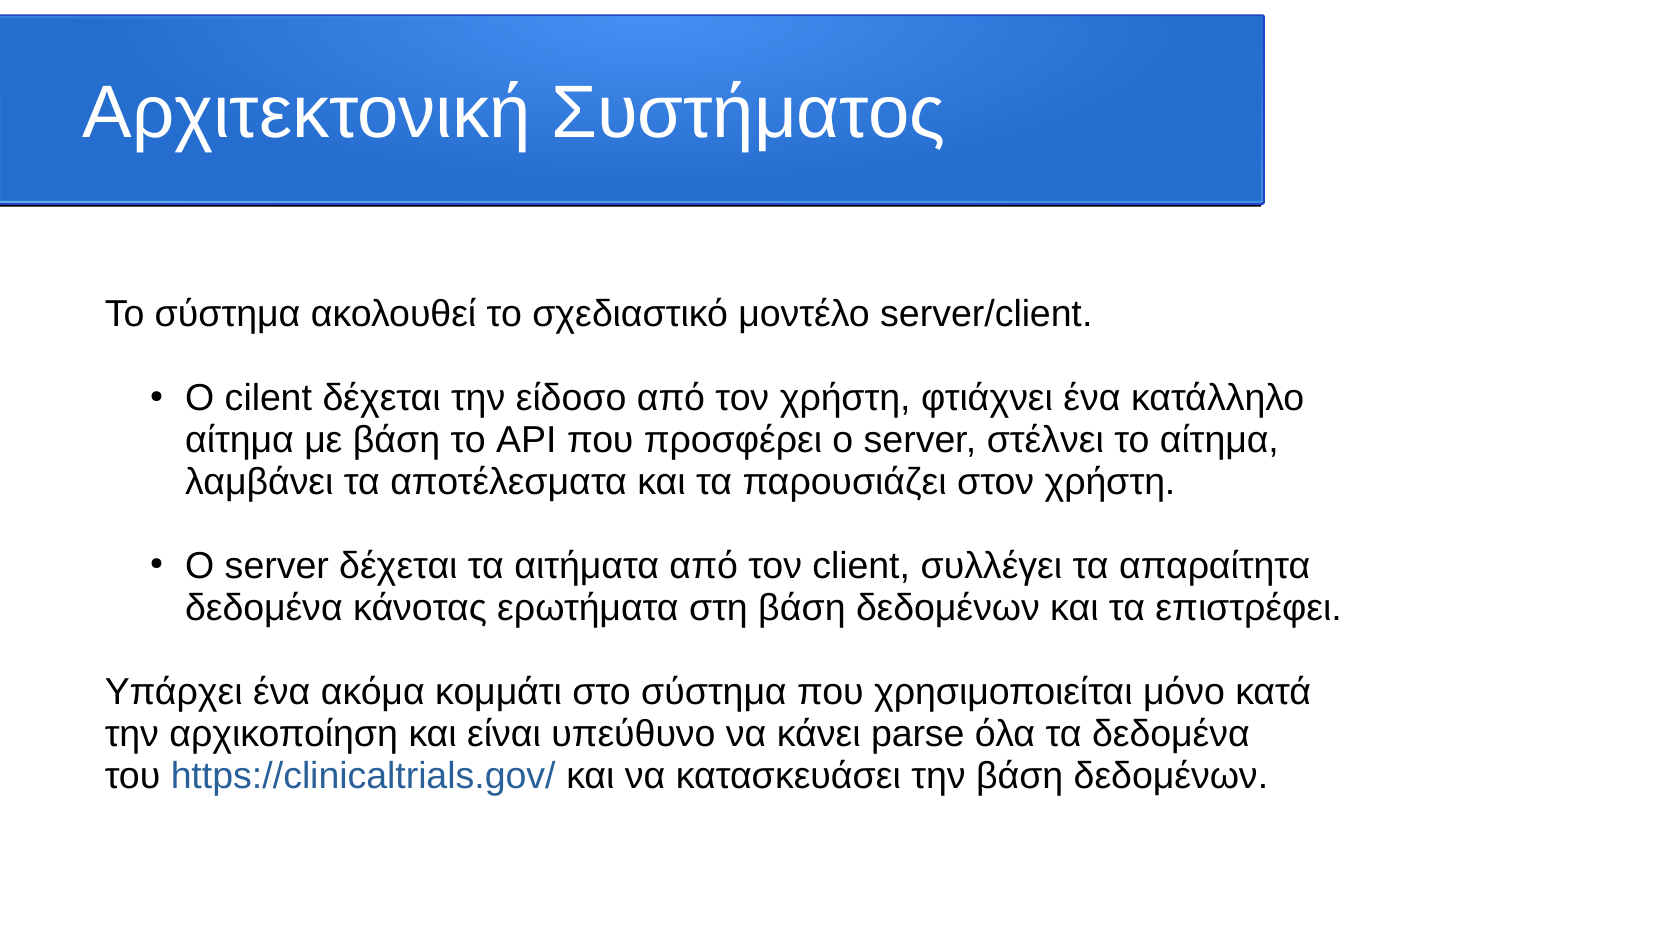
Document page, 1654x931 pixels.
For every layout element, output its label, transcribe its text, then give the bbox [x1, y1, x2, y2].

title Αρχιτεκτονική Συστήματος [82, 35, 1235, 189]
text_box Το σύστημα ακολουθεί το σχεδιαστικό μοντέλο server/client. Ο cilent δέχεται την είδοσο από τον χρήστη, φτιάχνει ένα κατάλληλο αίτημα με βάση το API που προσφέρει ο server, στέλνει το αίτημα, λαμβάνει τα αποτέλεσματα και τα παρουσιάζει στον χρήστη. Ο server δέχεται τα αιτήματα από τον client, συλλέγει τα απαραίτητα δεδομένα κάνoτας ερωτήματα στη βάση δεδομένων και τα επιστρέφει. Υπάρχει ένα ακόμα κομμάτι στο σύστημα που χρησιμοποιείται μόνο κατά την αρχικοποίηση και είναι υπεύθυνο να κάνει parse όλα τα δεδομένα του https://clinicaltrials.gov/ και να κατασκευάσει την βάση δεδομένων. [90, 285, 1386, 804]
